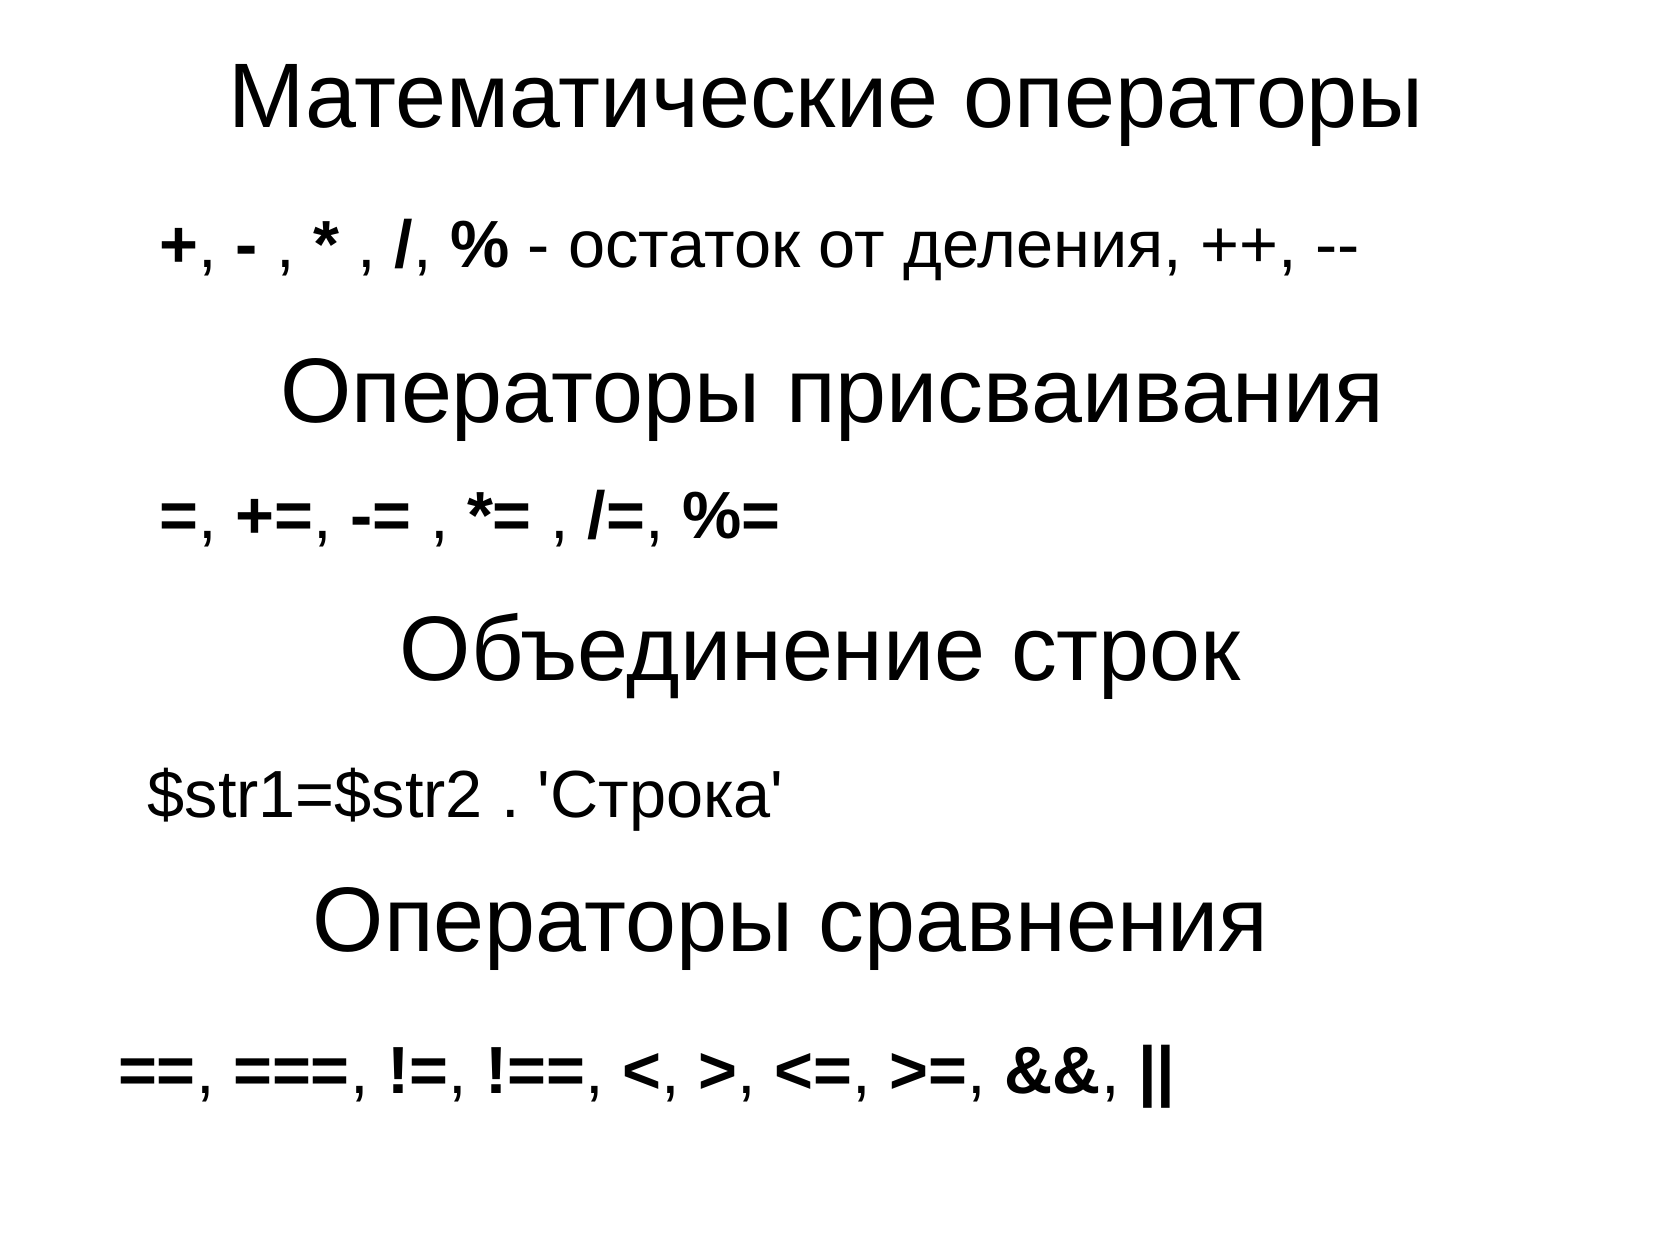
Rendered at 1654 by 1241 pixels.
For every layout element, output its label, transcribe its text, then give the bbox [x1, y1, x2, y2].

title Математические операторы [82, 31, 1571, 160]
list $str1=$str2 . 'Строка' [76, 756, 1565, 880]
title Операторы сравнения [47, 856, 1536, 985]
title Операторы присваивания [88, 326, 1577, 455]
list ==, ===, !=, !==, <, >, <=, >=, &&, || [47, 1033, 1536, 1157]
title Объединение строк [76, 584, 1565, 713]
list =, +=, -= , *= , /=, %= [88, 478, 1577, 602]
list +, - , * , /, % - остаток от деления, ++, -- [88, 206, 1577, 326]
